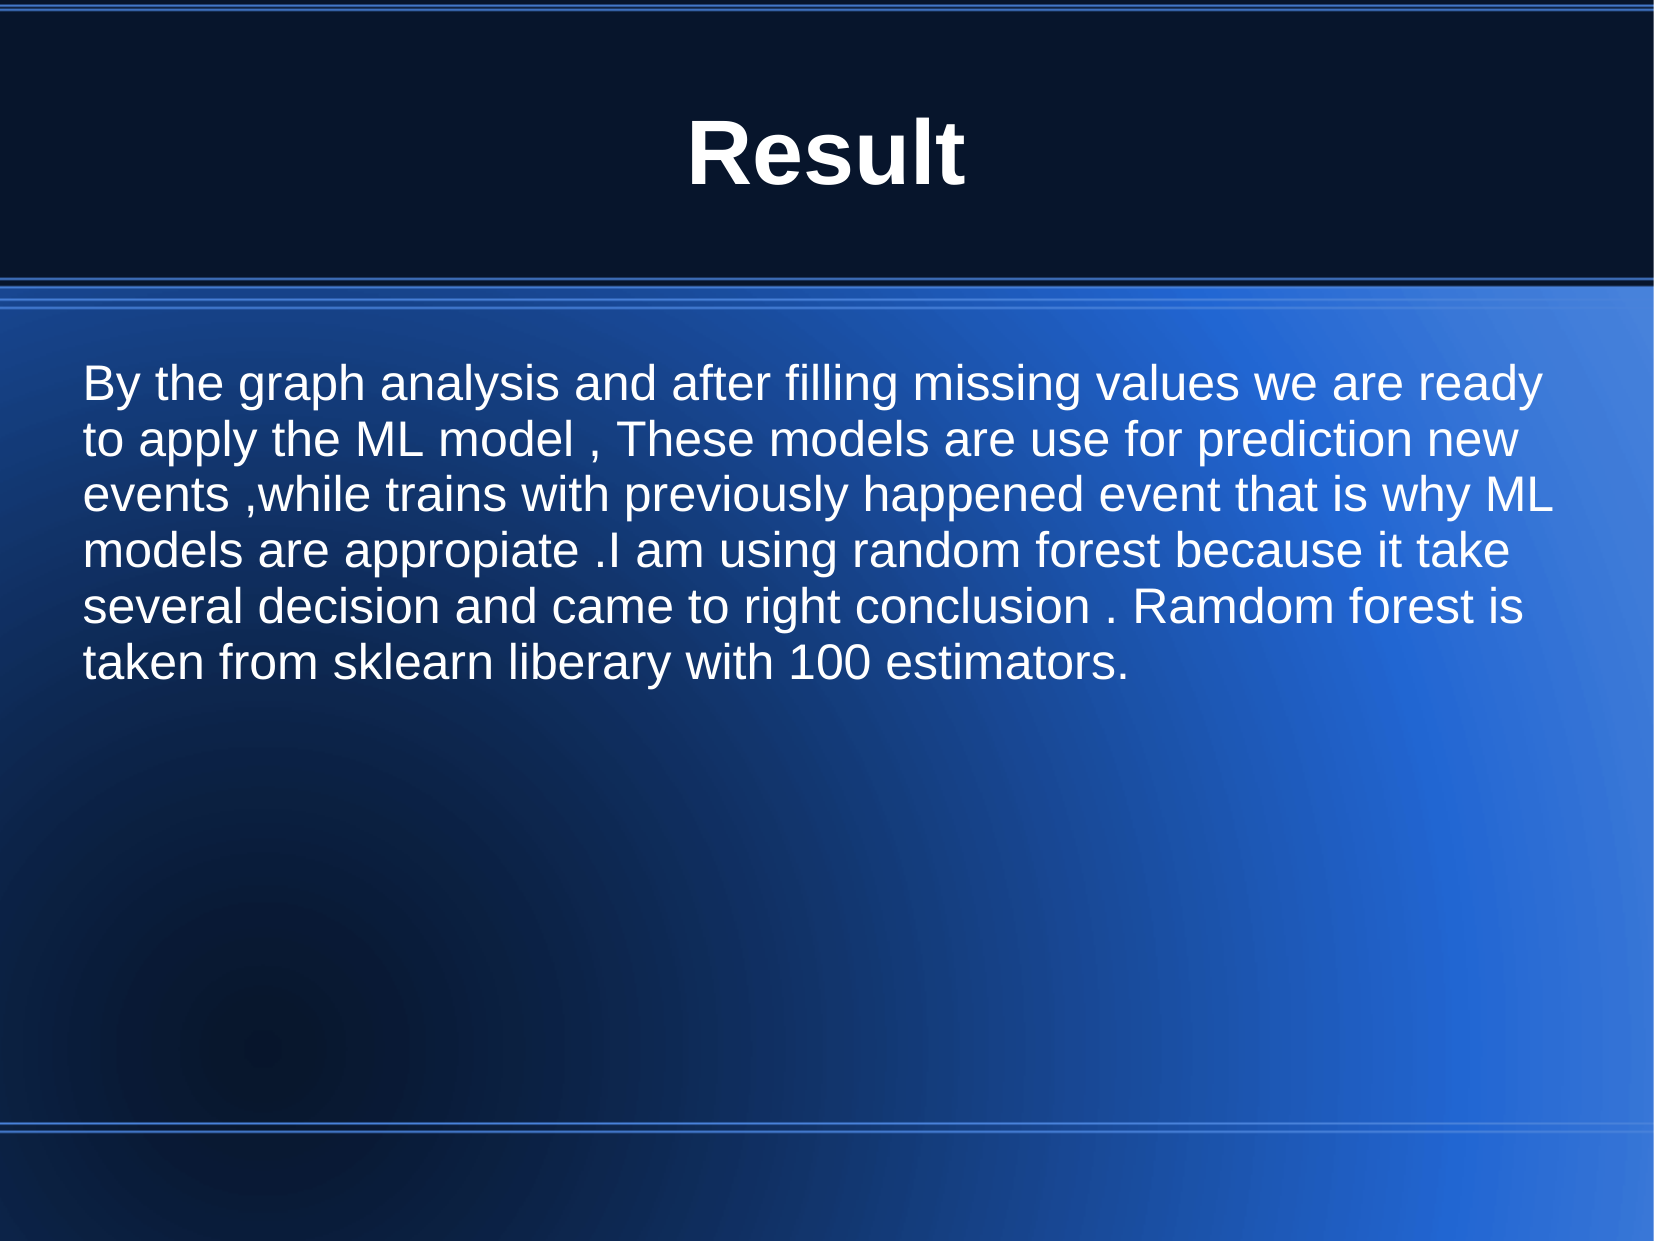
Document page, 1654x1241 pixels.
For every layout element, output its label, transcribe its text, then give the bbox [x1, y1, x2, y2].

list By the graph analysis and after filling missing values we are ready to apply the ML model , These models are use for prediction new events ,while trains with previously happened event that is why ML models are appropiate .I am using random forest because it take several decision and came to right conclusion . Ramdom forest is taken from sklearn liberary with 100 estimators. [82, 355, 1571, 1058]
picture [0, 0, 1654, 1241]
title Result [82, 49, 1571, 257]
